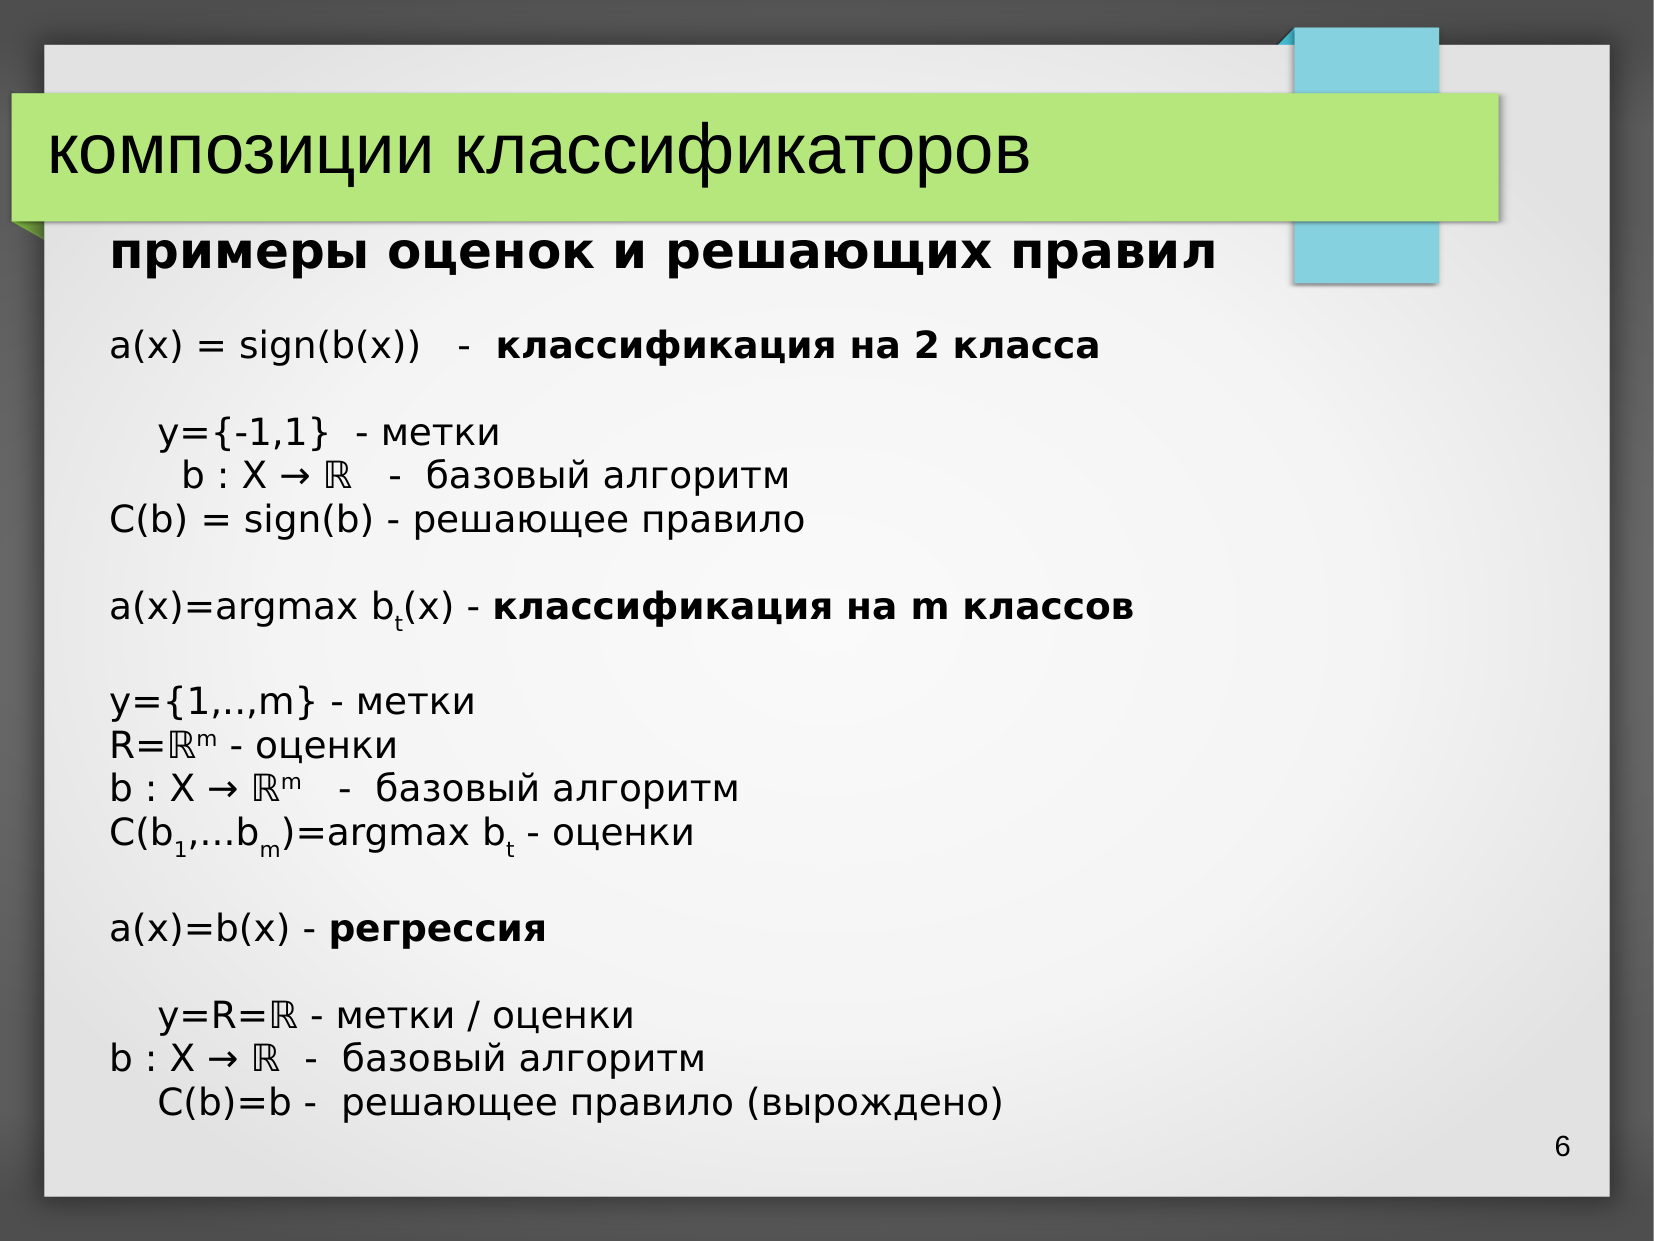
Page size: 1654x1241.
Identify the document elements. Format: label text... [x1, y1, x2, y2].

title композиции классификаторов [47, 109, 1501, 189]
text_box примеры оценок и решающих правил a(x) = sign(b(x)) - классификация на 2 класса y={-1,1} - метки b : X → ℝ - базовый алгоритм C(b) = sign(b) - решающее правило a(x)=argmax bt(x) - классификация на m классов y={1,..,m} - метки R=ℝm - оценки b : X → ℝm - базовый алгоритм C(b1,...bm)=argmax bt - оценки a(x)=b(x) - регрессия y=R=ℝ - метки / оценки b : X → ℝ - базовый алгоритм C(b)=b - решающее правило (вырождено) [94, 214, 1453, 1170]
picture [0, 0, 1654, 1241]
